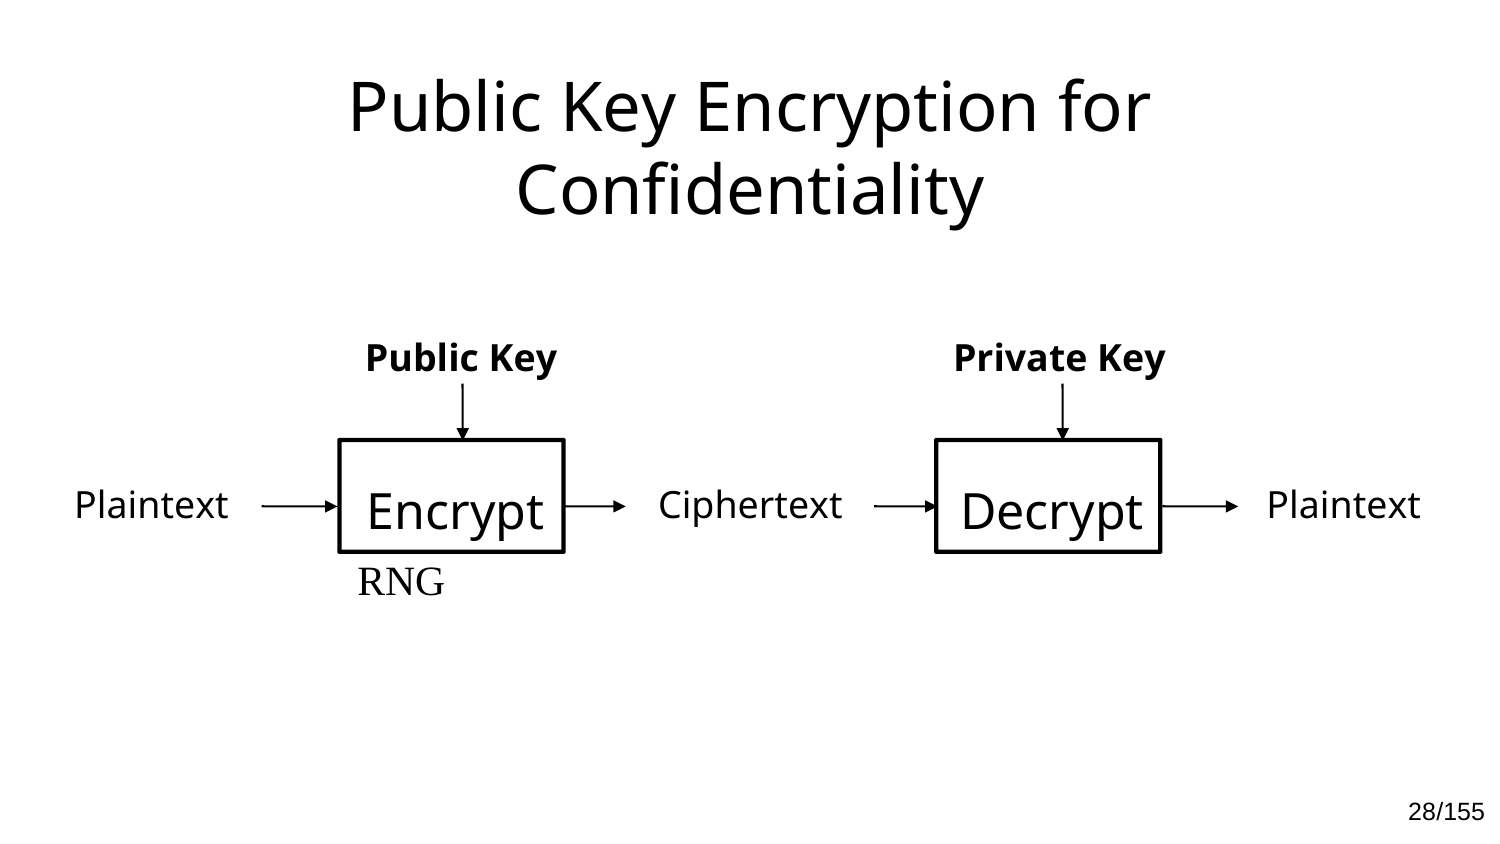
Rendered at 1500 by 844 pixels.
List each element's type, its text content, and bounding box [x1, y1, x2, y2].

text_box Ciphertext [642, 473, 858, 535]
text_box Public Key [349, 326, 573, 387]
text_box RNG [342, 552, 478, 603]
text_box Plaintext [1251, 473, 1437, 535]
text_box Decrypt [945, 471, 1160, 548]
title Public Key Encryption for Confidentiality [112, 54, 1388, 237]
text_box Encrypt [351, 471, 560, 548]
text_box [339, 440, 564, 552]
text_box Private Key [938, 326, 1182, 387]
text_box Plaintext [58, 473, 244, 535]
text_box [936, 440, 1161, 552]
